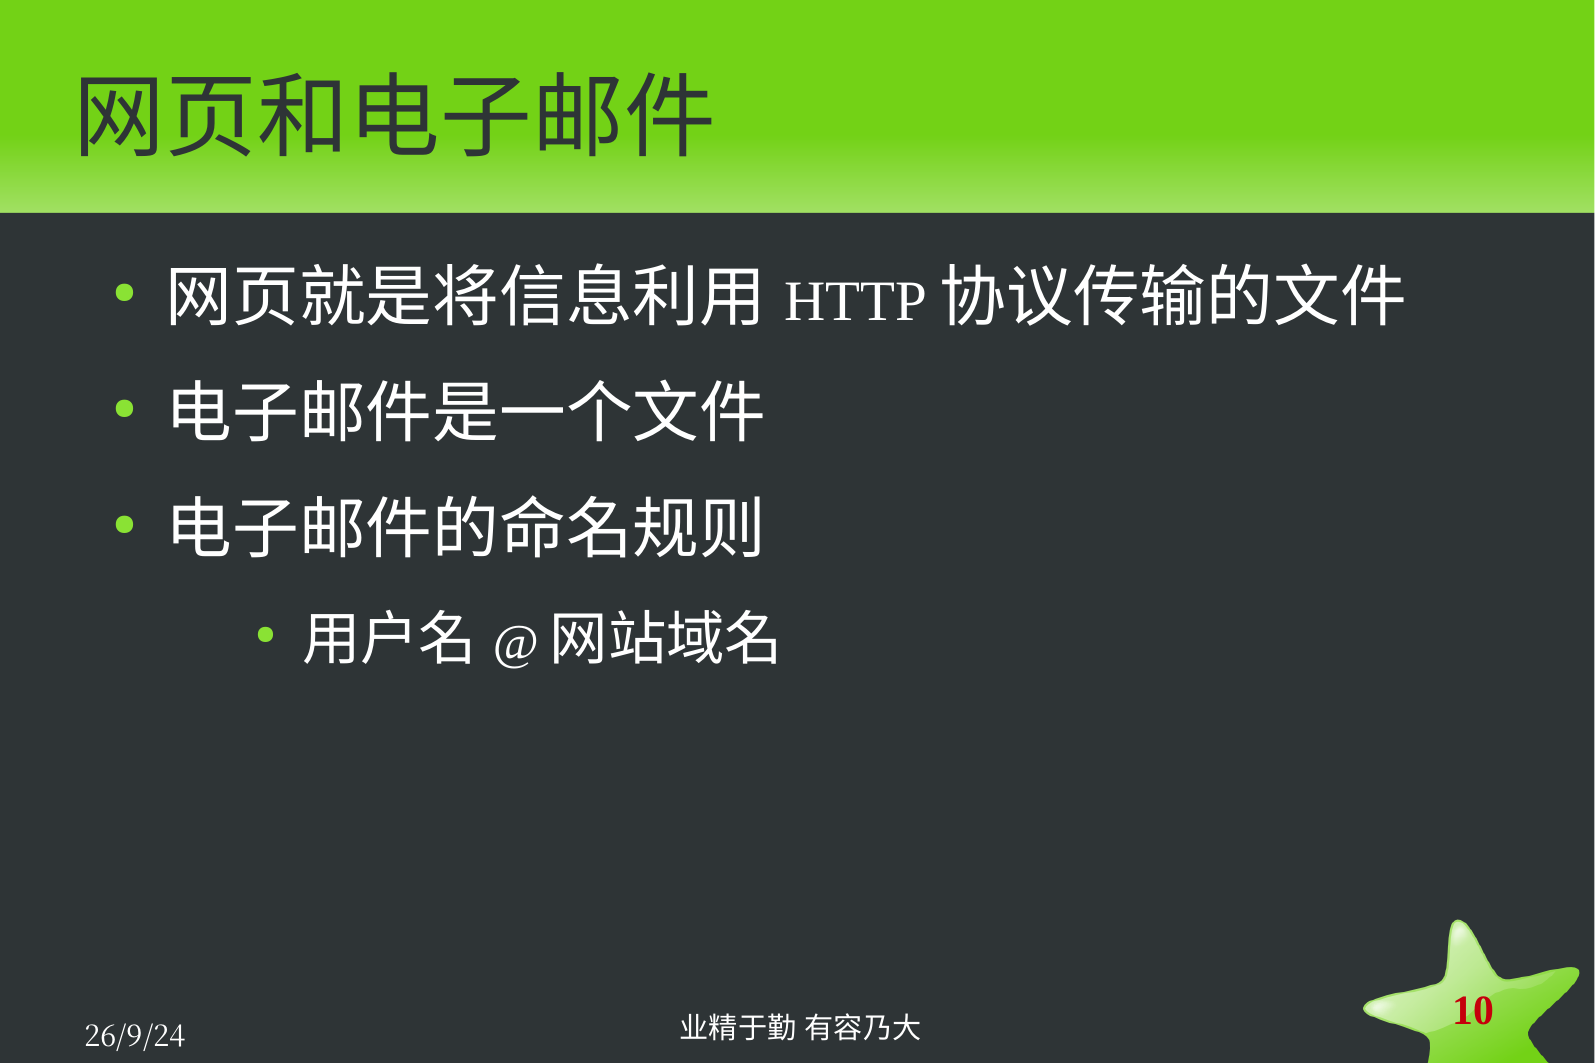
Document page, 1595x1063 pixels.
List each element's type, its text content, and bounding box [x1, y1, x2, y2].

title 网页和电子邮件 [74, 25, 1510, 203]
list 网页就是将信息利用HTTP协议传输的文件 电子邮件是一个文件 电子邮件的命名规则 用户名@网站域名 [79, 248, 1515, 951]
picture [0, 0, 1595, 1063]
